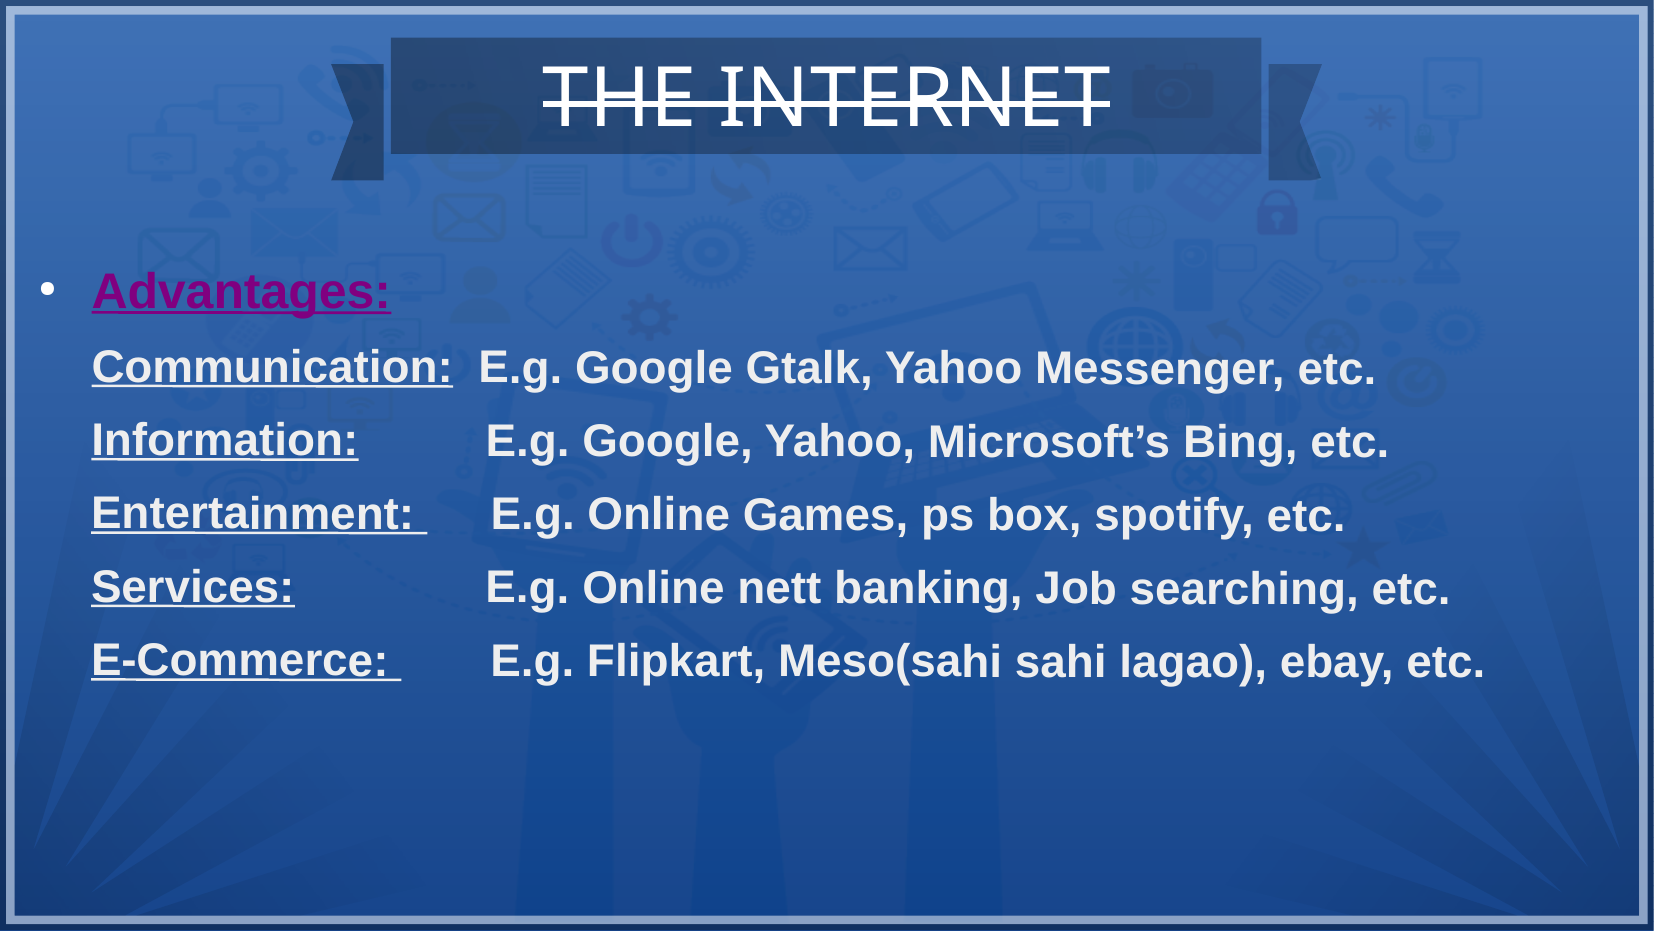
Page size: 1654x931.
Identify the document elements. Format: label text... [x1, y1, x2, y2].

title THE INTERNET [389, 35, 1264, 154]
list Advantages: Communication: E.g. Google Gtalk, Yahoo Messenger, etc. Information: E.g. Google, Yahoo, Microsoft’s Bing, etc. Entertainment: E.g. Online Games, ps box, spotify, etc. Services: E.g. Online nett banking, Job searching, etc. E-Commerce: E.g. Flipkart, Meso(sahi sahi lagao), ebay, etc. [19, 184, 1595, 931]
